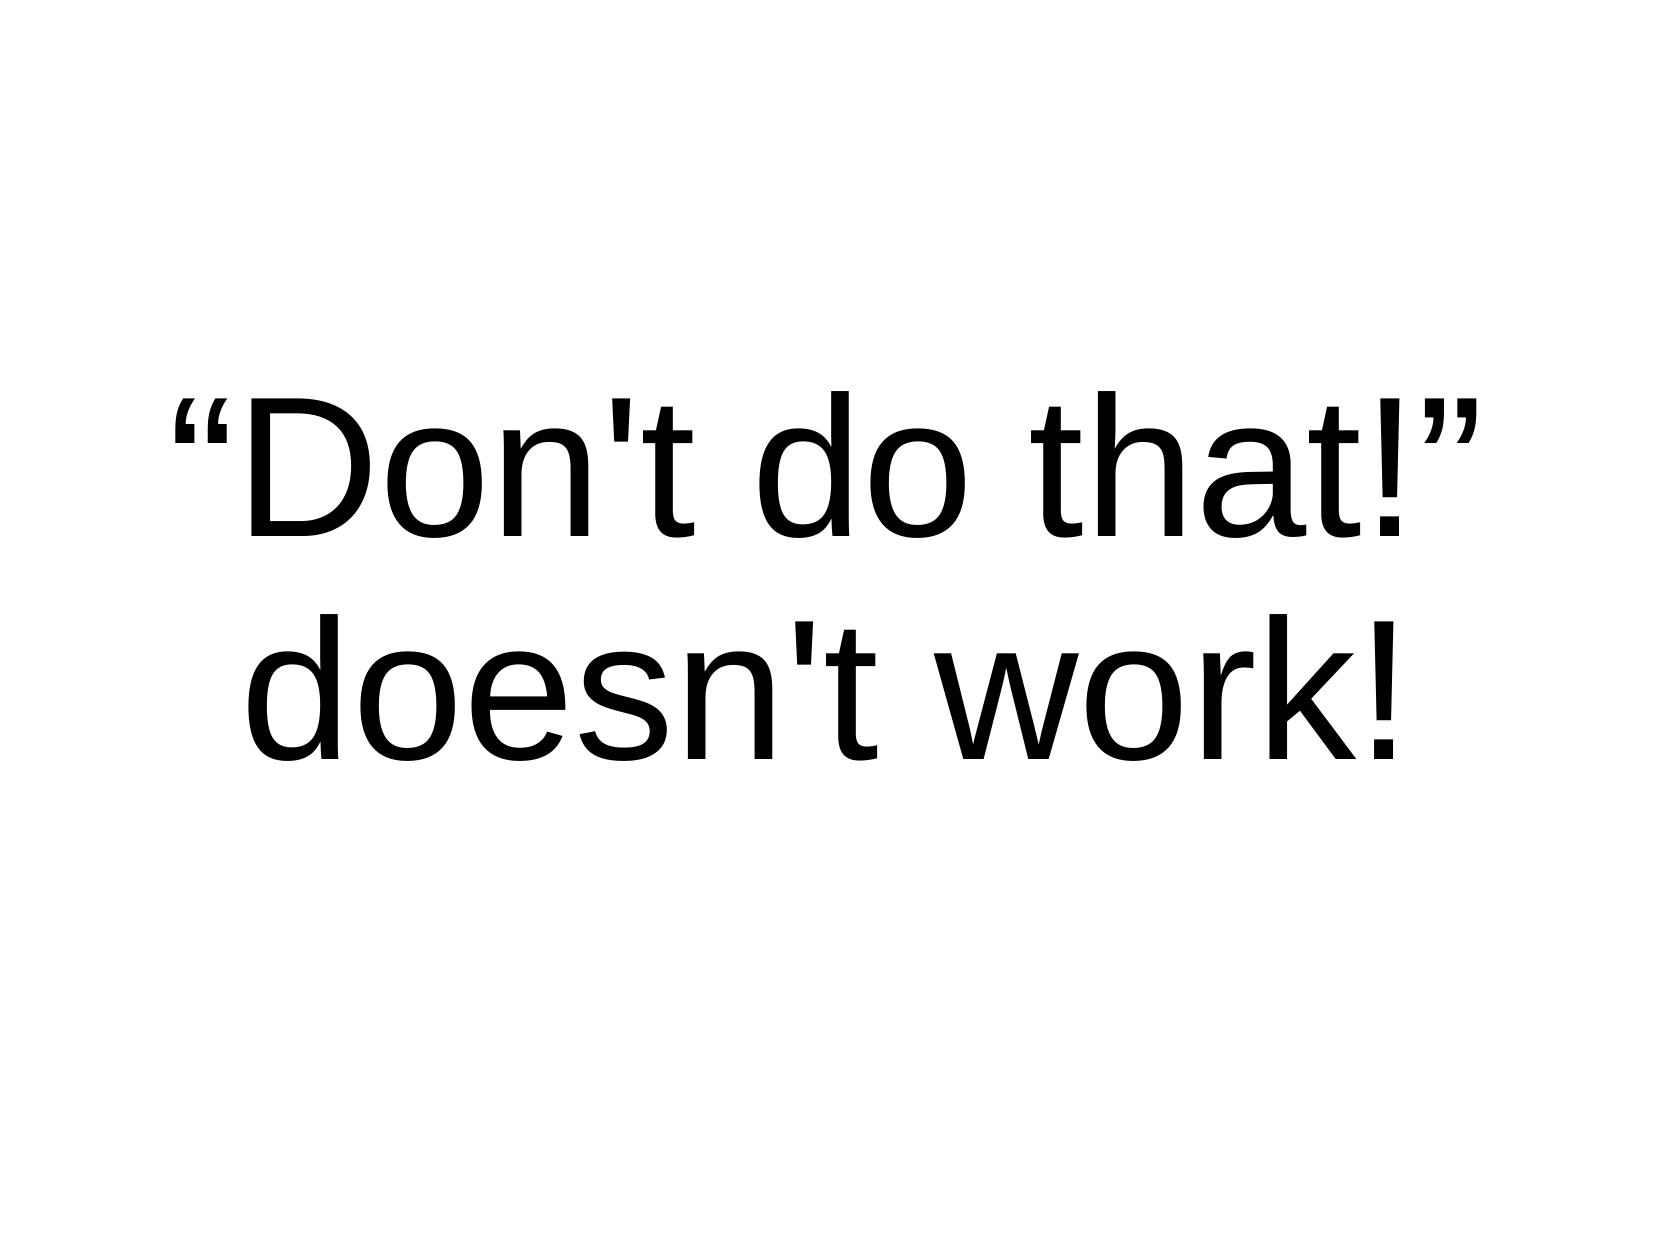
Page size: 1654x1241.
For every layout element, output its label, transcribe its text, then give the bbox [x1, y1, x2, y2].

subtitle “Don't do that!” doesn't work! [82, 49, 1571, 1109]
